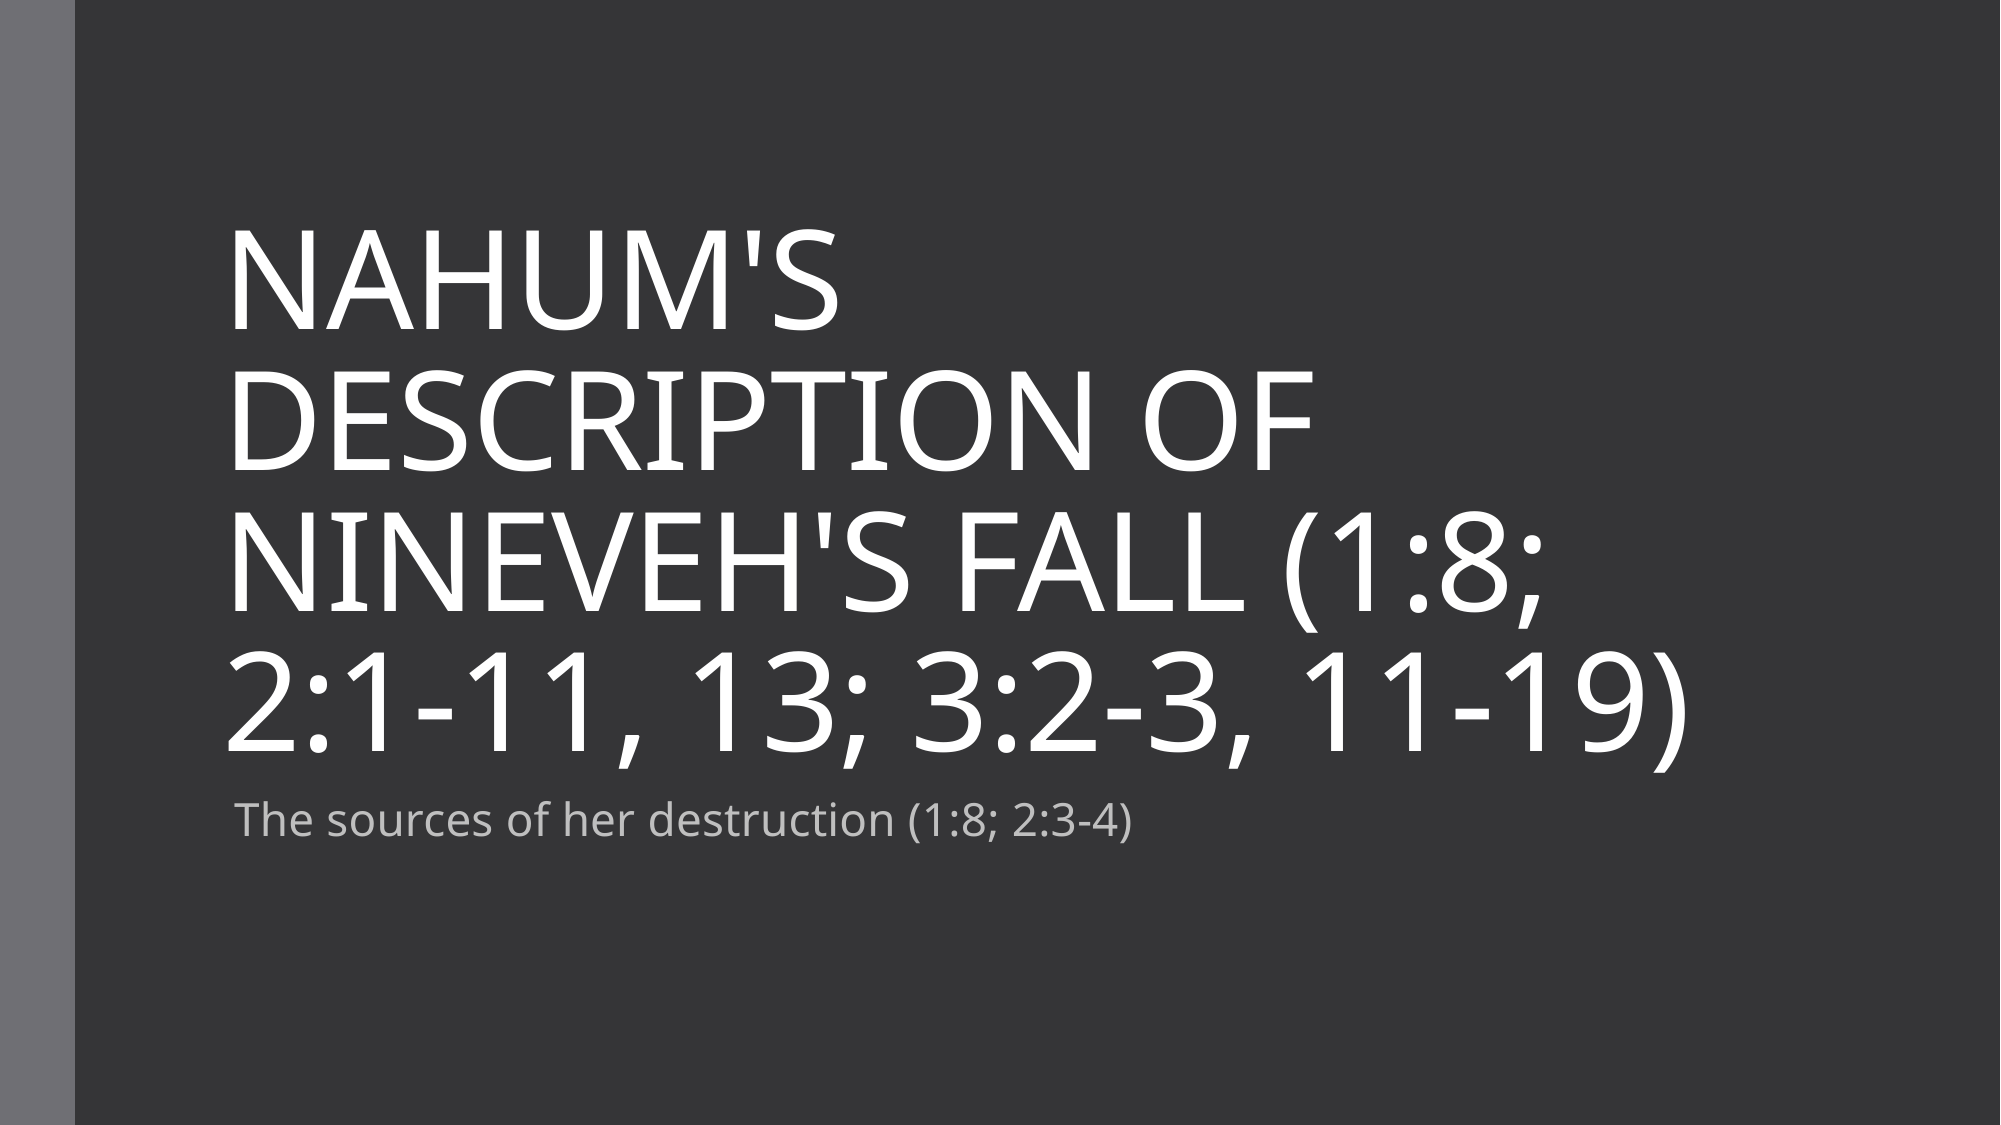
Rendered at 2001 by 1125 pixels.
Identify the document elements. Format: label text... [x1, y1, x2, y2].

subtitle The sources of her destruction (1:8; 2:3-4) [206, 787, 1752, 1066]
title NAHUM'S DESCRIPTION OF NINEVEH'S FALL (1:8; 2:1-11, 13; 3:2-3, 11-19) [206, 124, 1752, 787]
